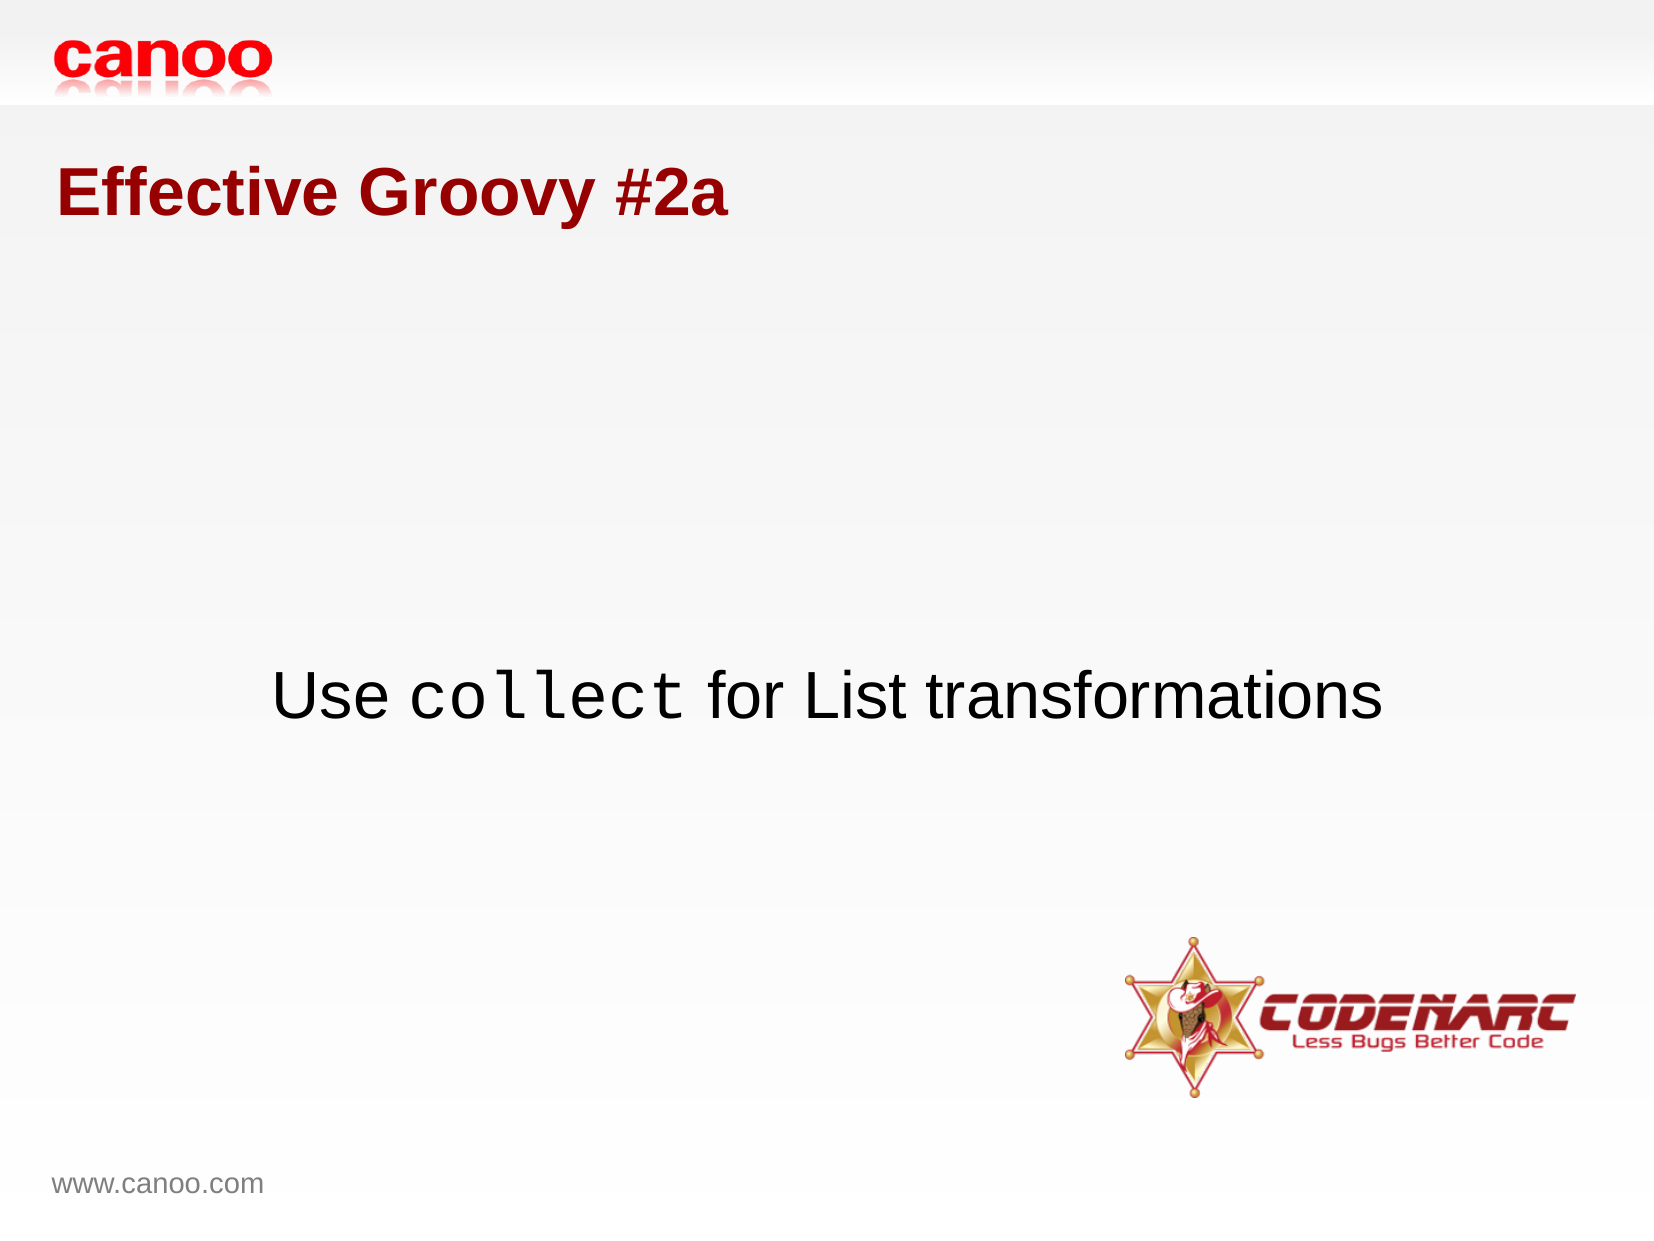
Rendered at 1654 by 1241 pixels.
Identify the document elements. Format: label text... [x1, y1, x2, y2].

picture [51, 37, 273, 119]
subtitle Use collect for List transformations [48, 282, 1609, 1102]
title Effective Groovy #2a [48, 138, 1609, 237]
picture [1125, 937, 1576, 1099]
